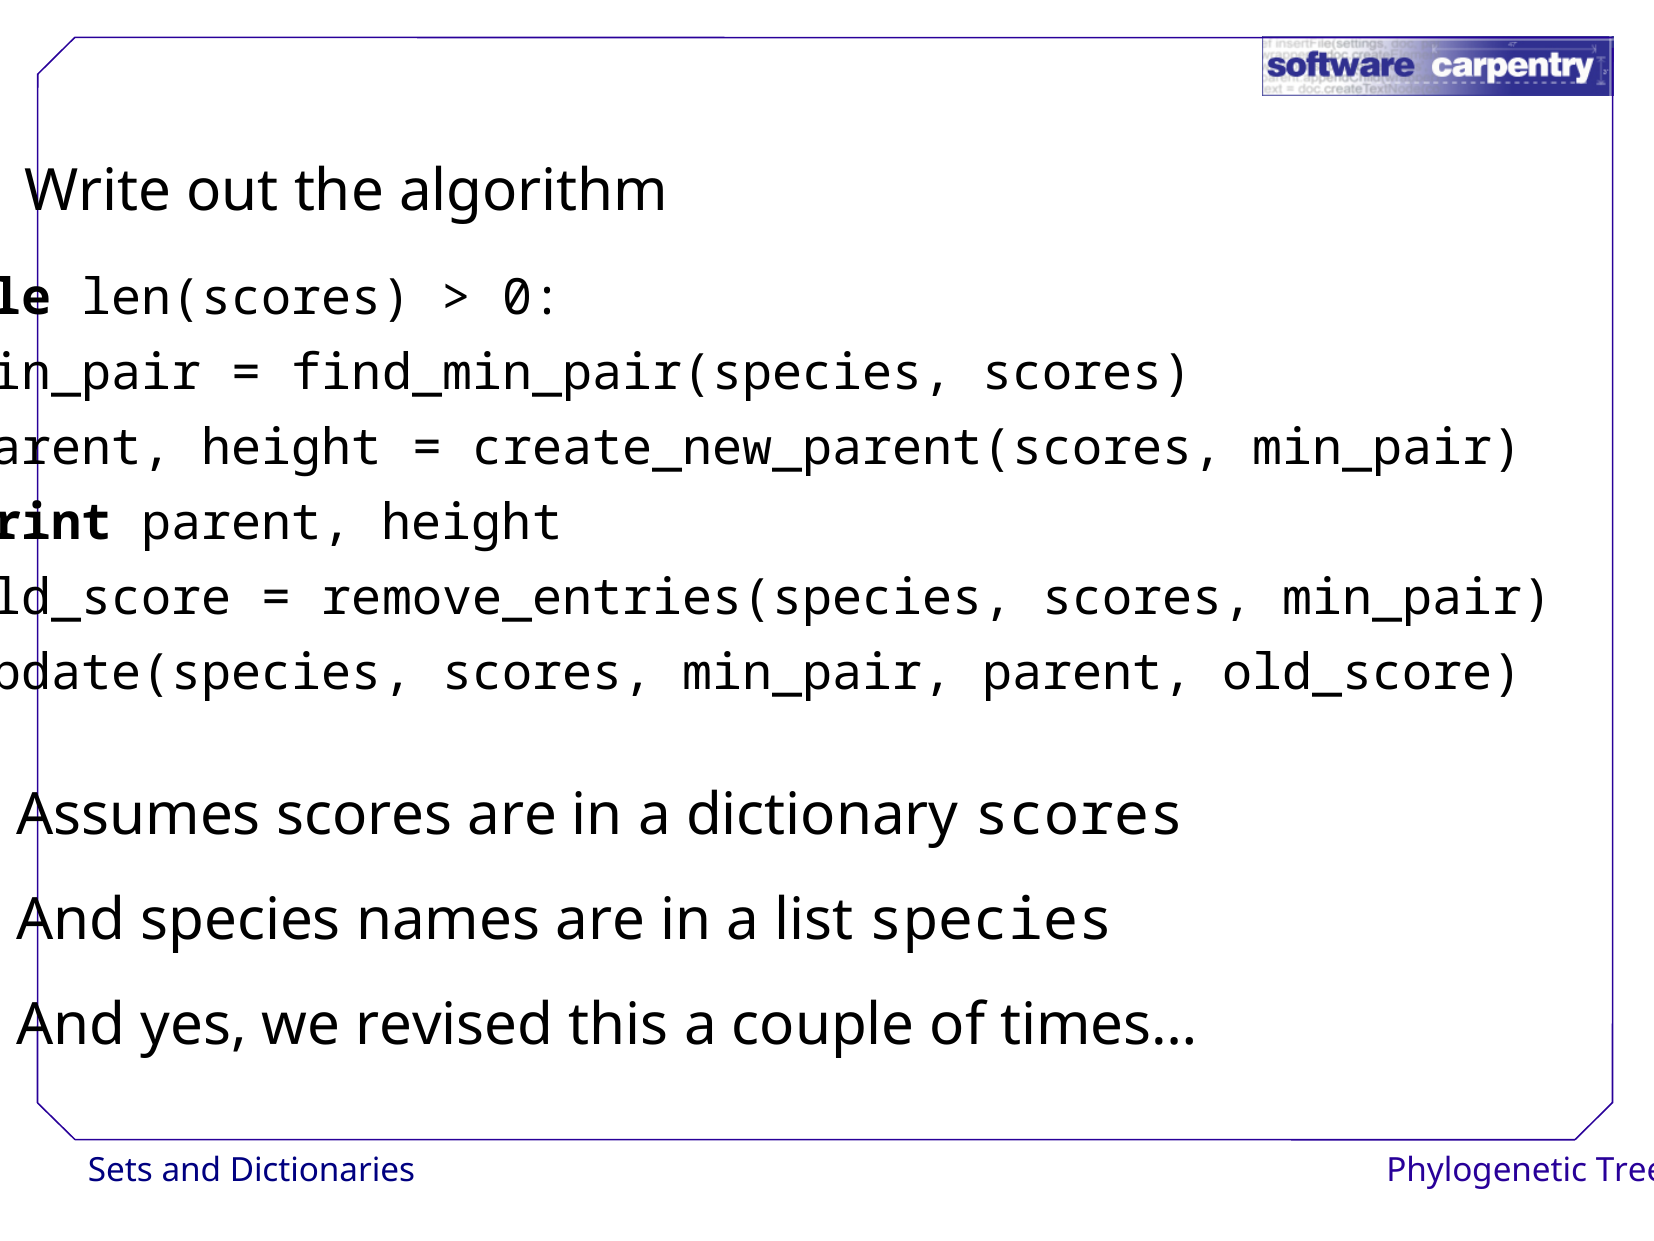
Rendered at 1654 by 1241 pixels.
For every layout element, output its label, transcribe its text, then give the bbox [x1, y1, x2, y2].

text_box while len(scores) > 0: min_pair = find_min_pair(species, scores) parent, height = create_new_parent(scores, min_pair) print parent, height old_score = remove_entries(species, scores, min_pair) update(species, scores, min_pair, parent, old_score) [0, 241, 1654, 708]
picture [1262, 36, 1614, 96]
text_box Assumes scores are in a dictionary scores And species names are in a list species And yes, we revised this a couple of times… [1, 733, 1363, 1064]
text_box Write out the algorithm [9, 109, 834, 231]
